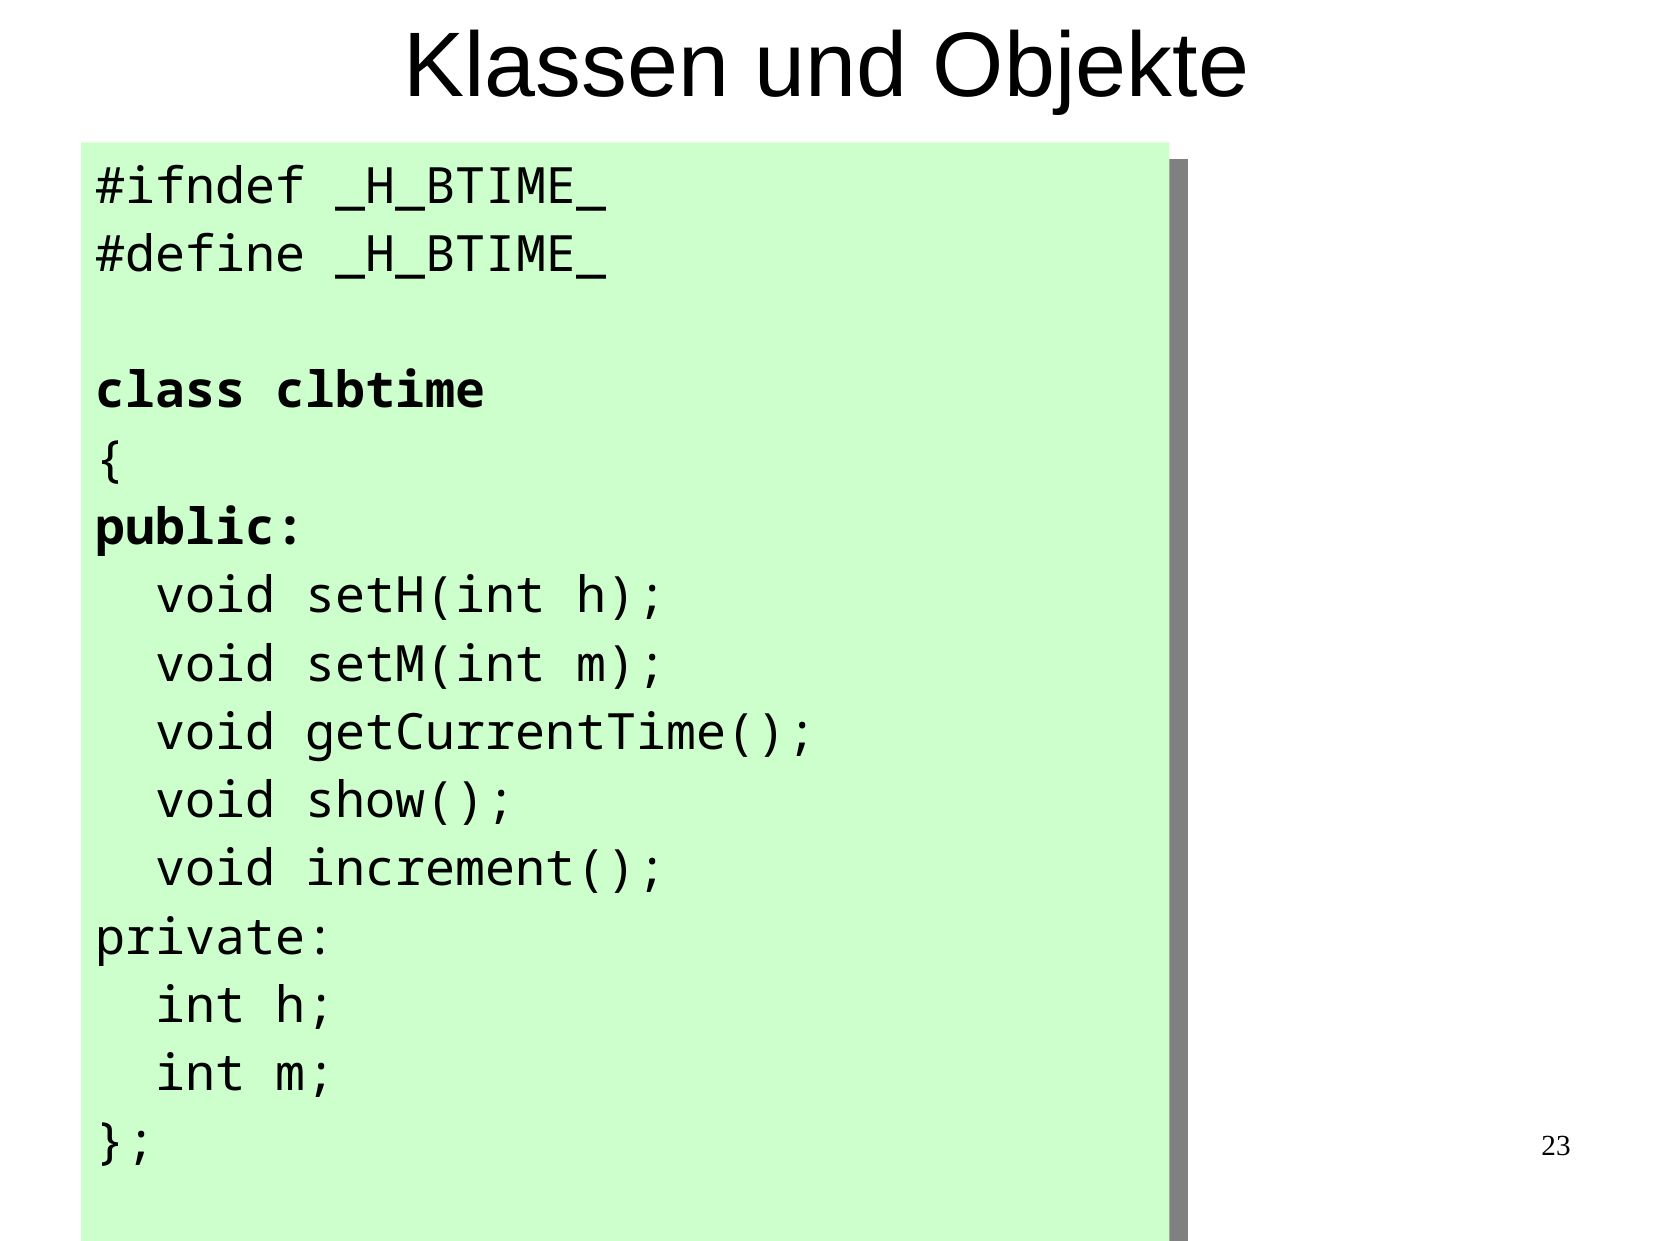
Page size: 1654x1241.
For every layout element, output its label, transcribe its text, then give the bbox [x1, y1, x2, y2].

title Klassen und Objekte [82, 0, 1571, 168]
text_box #ifndef _H_BTIME_ #define _H_BTIME_ class clbtime { public: void setH(int h); void setM(int m); void getCurrentTime(); void show(); void increment(); private: int h; int m; }; #endif [81, 142, 1170, 1158]
